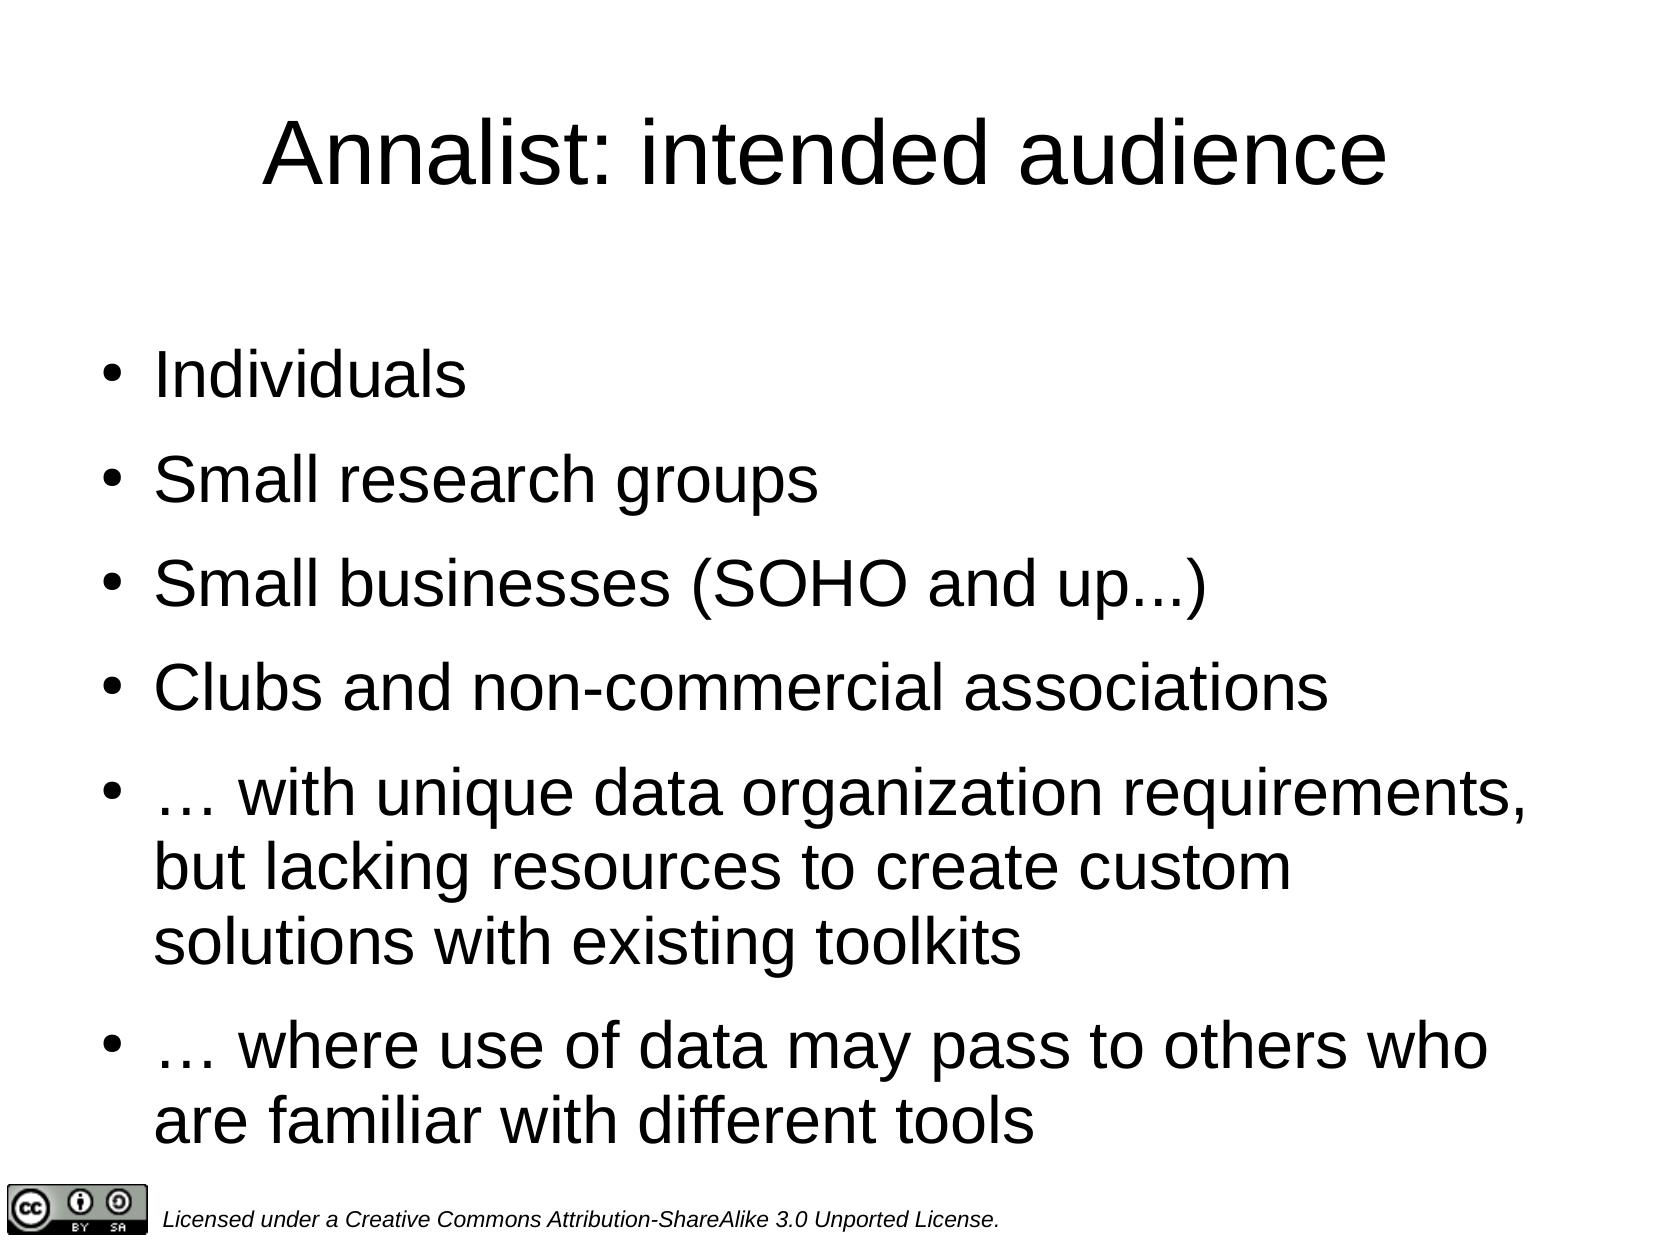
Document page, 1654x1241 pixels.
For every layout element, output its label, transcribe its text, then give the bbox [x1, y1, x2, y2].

picture [7, 1184, 148, 1235]
title Annalist: intended audience [82, 49, 1571, 257]
list Individuals Small research groups Small businesses (SOHO and up...) Clubs and non-commercial associations … with unique data organization requirements, but lacking resources to create custom solutions with existing toolkits … where use of data may pass to others who are familiar with different tools [82, 337, 1538, 1057]
